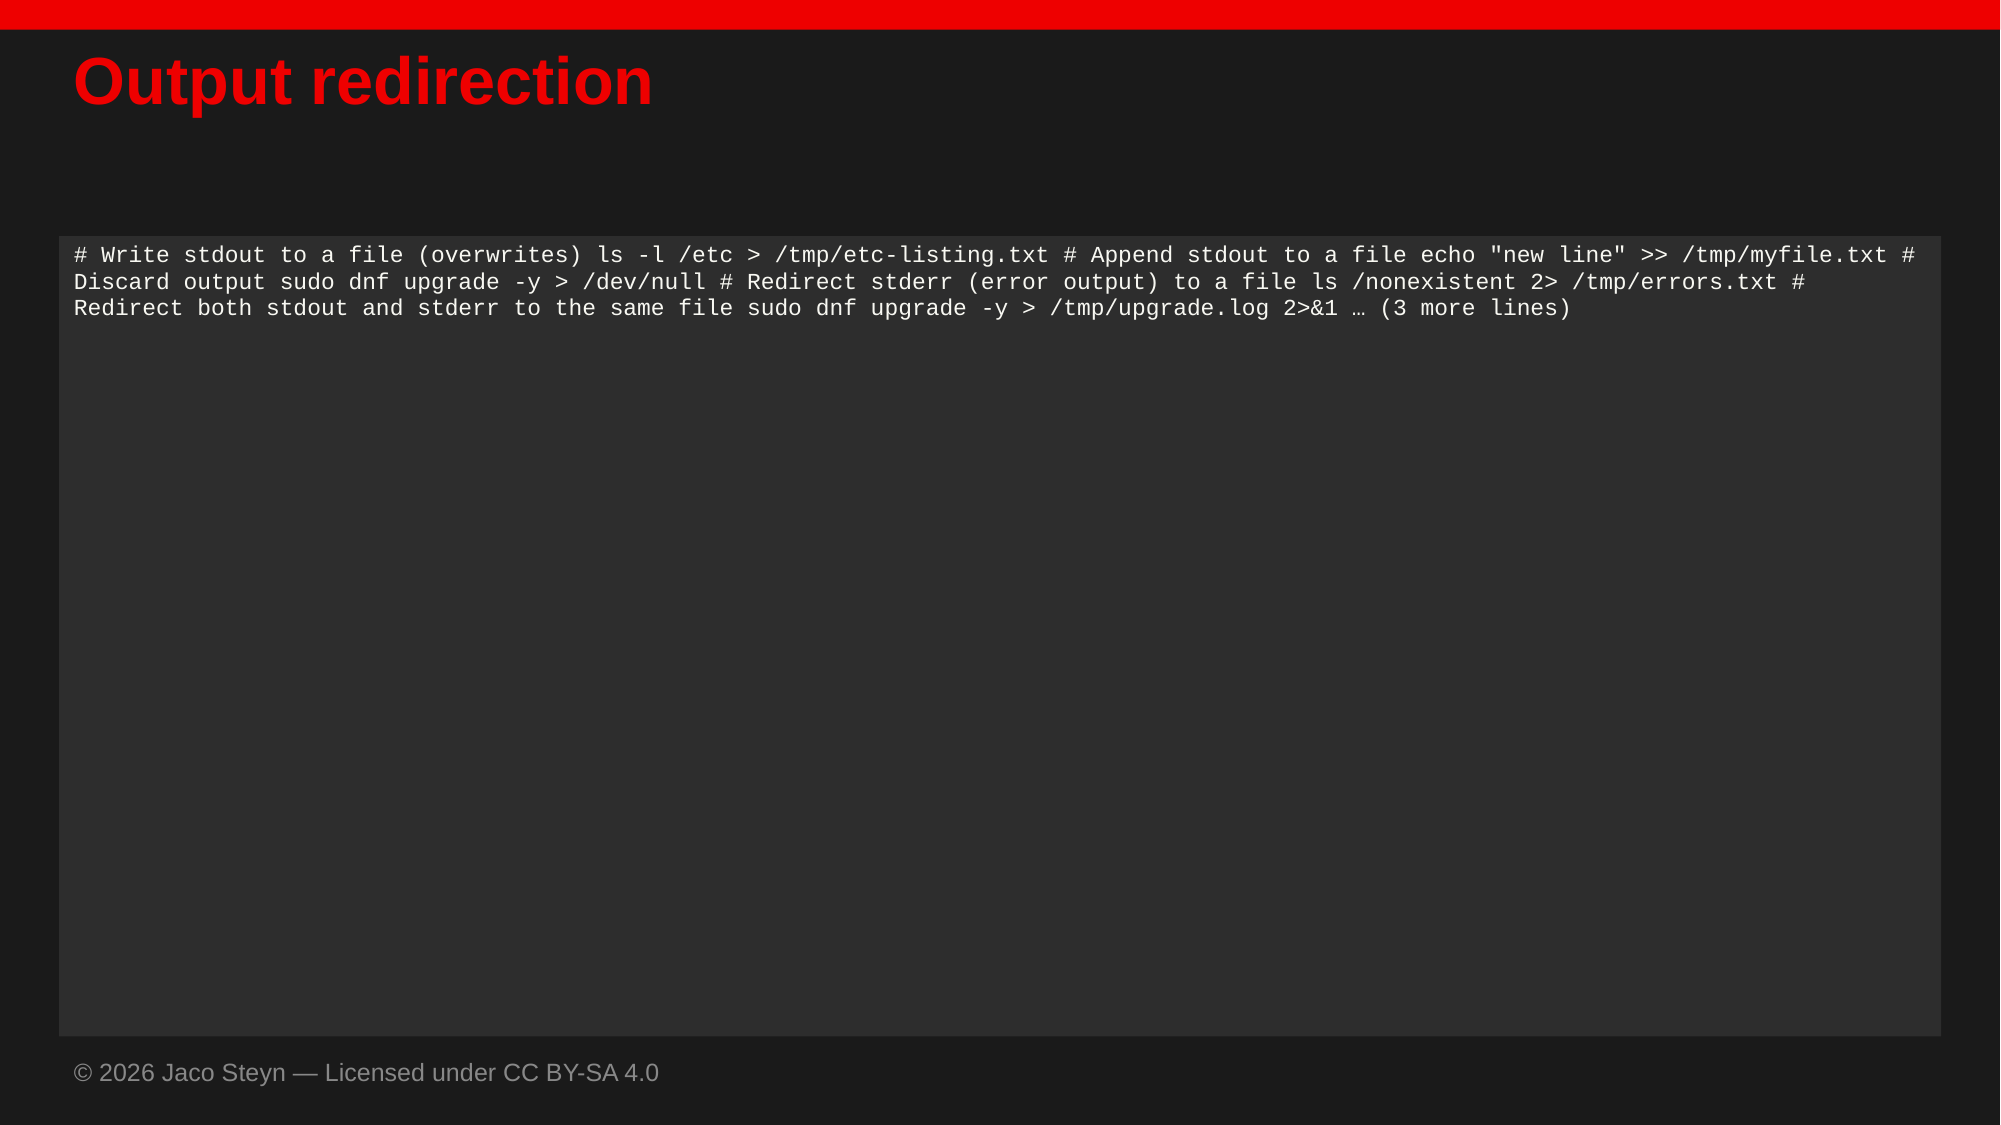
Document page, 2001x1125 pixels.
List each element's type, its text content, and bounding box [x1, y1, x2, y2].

text_box © 2026 Jaco Steyn — Licensed under CC BY-SA 4.0 [59, 1051, 1942, 1093]
text_box [0, 0, 2001, 30]
text_box # Write stdout to a file (overwrites) ls -l /etc > /tmp/etc-listing.txt # Append stdout to a file echo "new line" >> /tmp/myfile.txt # Discard output sudo dnf upgrade -y > /dev/null # Redirect stderr (error output) to a file ls /nonexistent 2> /tmp/errors.txt # Redirect both stdout and stderr to the same file sudo dnf upgrade -y > /tmp/upgrade.log 2>&1 … (3 more lines) [59, 236, 1942, 1037]
text_box Output redirection [59, 36, 1942, 208]
